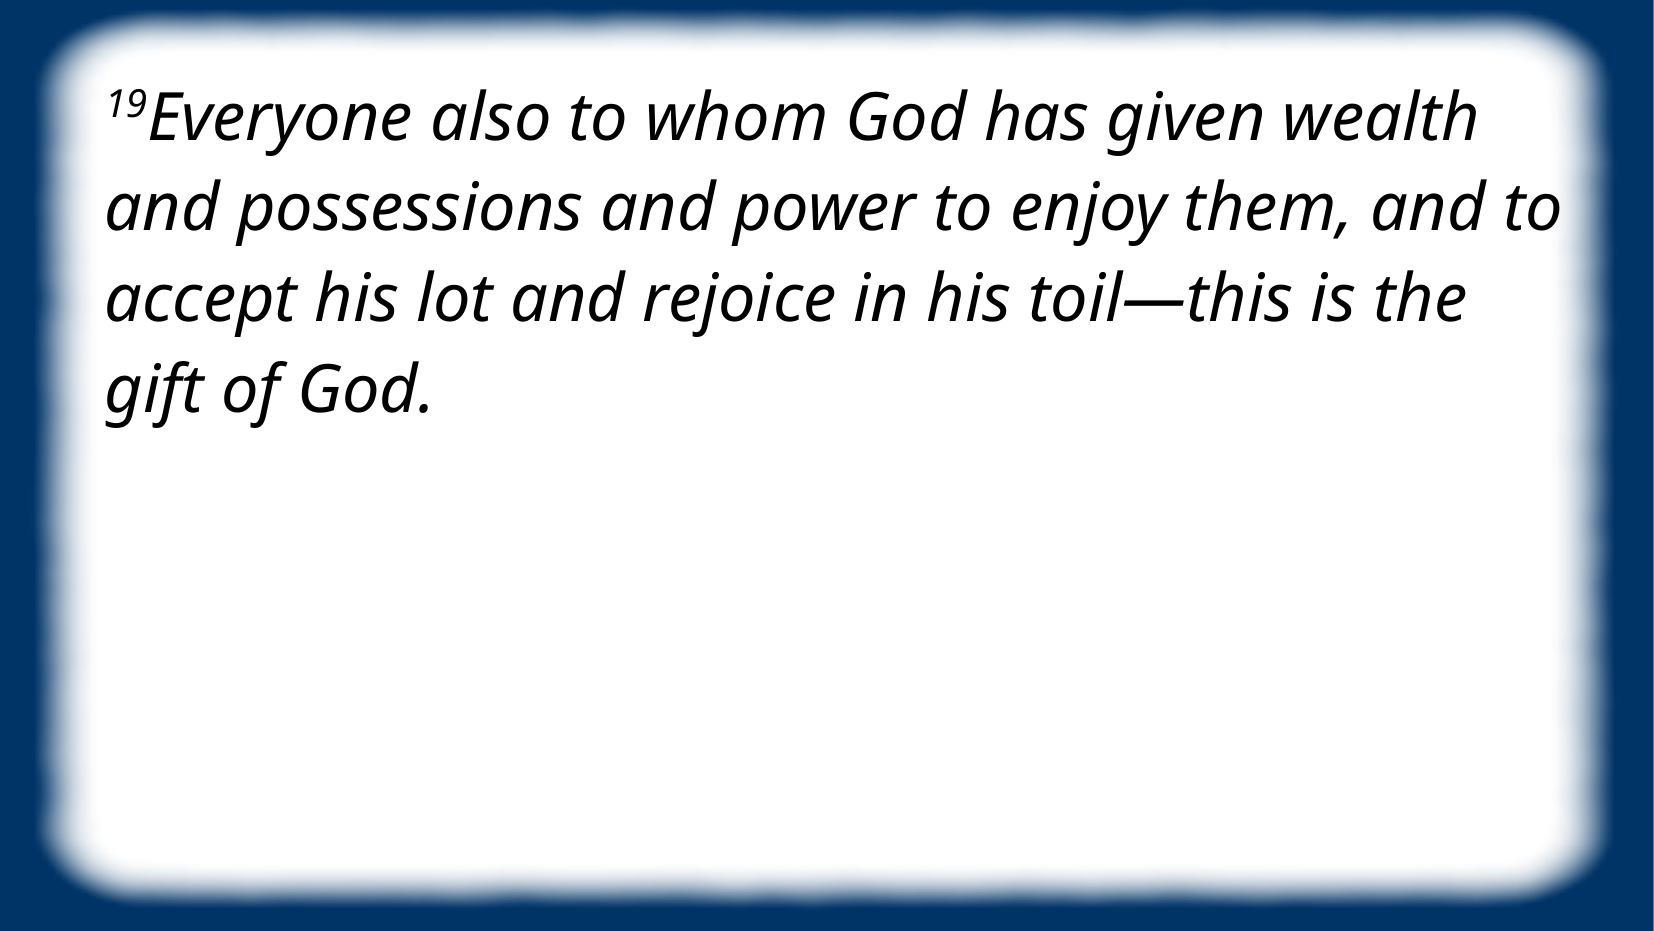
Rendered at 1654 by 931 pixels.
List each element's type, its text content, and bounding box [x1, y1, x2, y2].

text_box 19Everyone also to whom God has given wealth and possessions and power to enjoy them, and to accept his lot and rejoice in his toil—this is the gift of God. [90, 61, 1591, 451]
picture [0, 0, 1654, 931]
